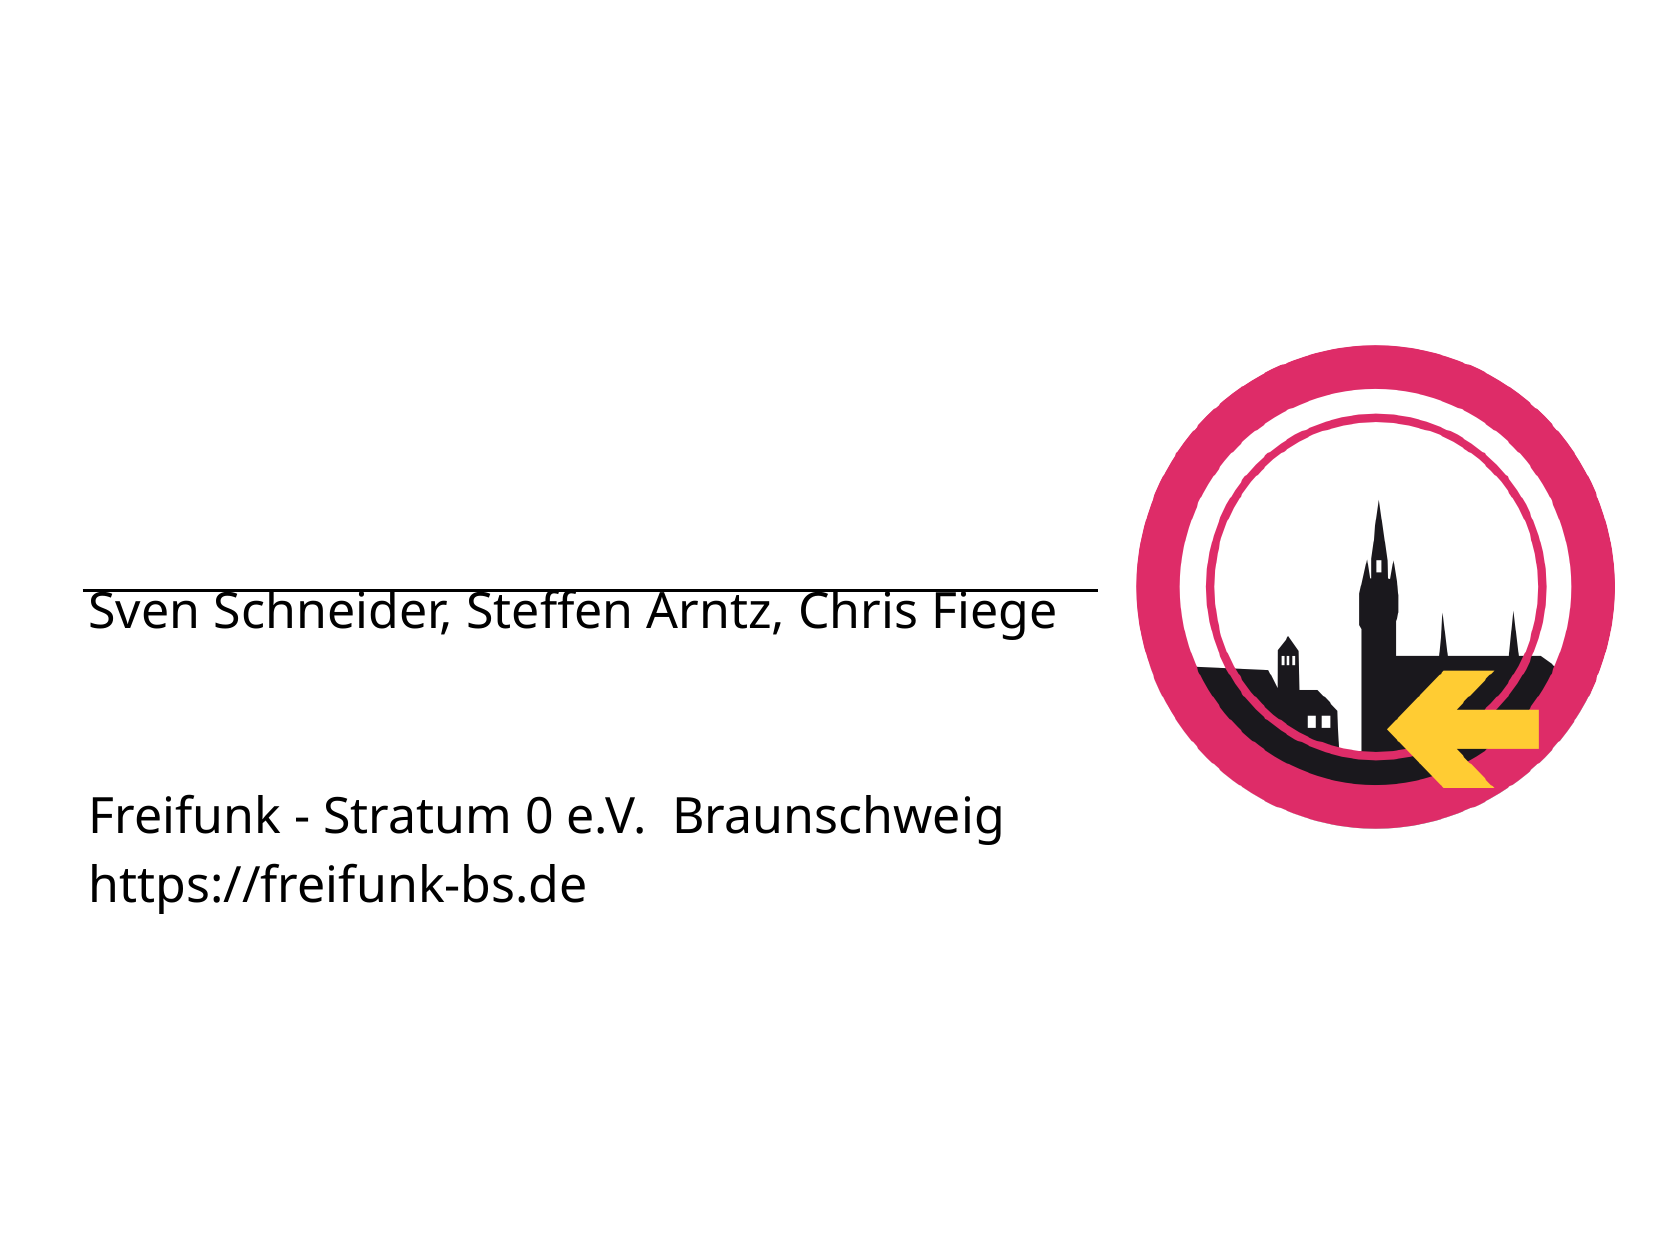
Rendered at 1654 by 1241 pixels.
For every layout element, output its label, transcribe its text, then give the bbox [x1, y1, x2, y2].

title Sven Schneider, Steffen Arntz, Chris Fiege Freifunk - Stratum 0 e.V. Braunschweig https://freifunk-bs.de [88, 601, 1105, 892]
picture [1131, 342, 1619, 830]
